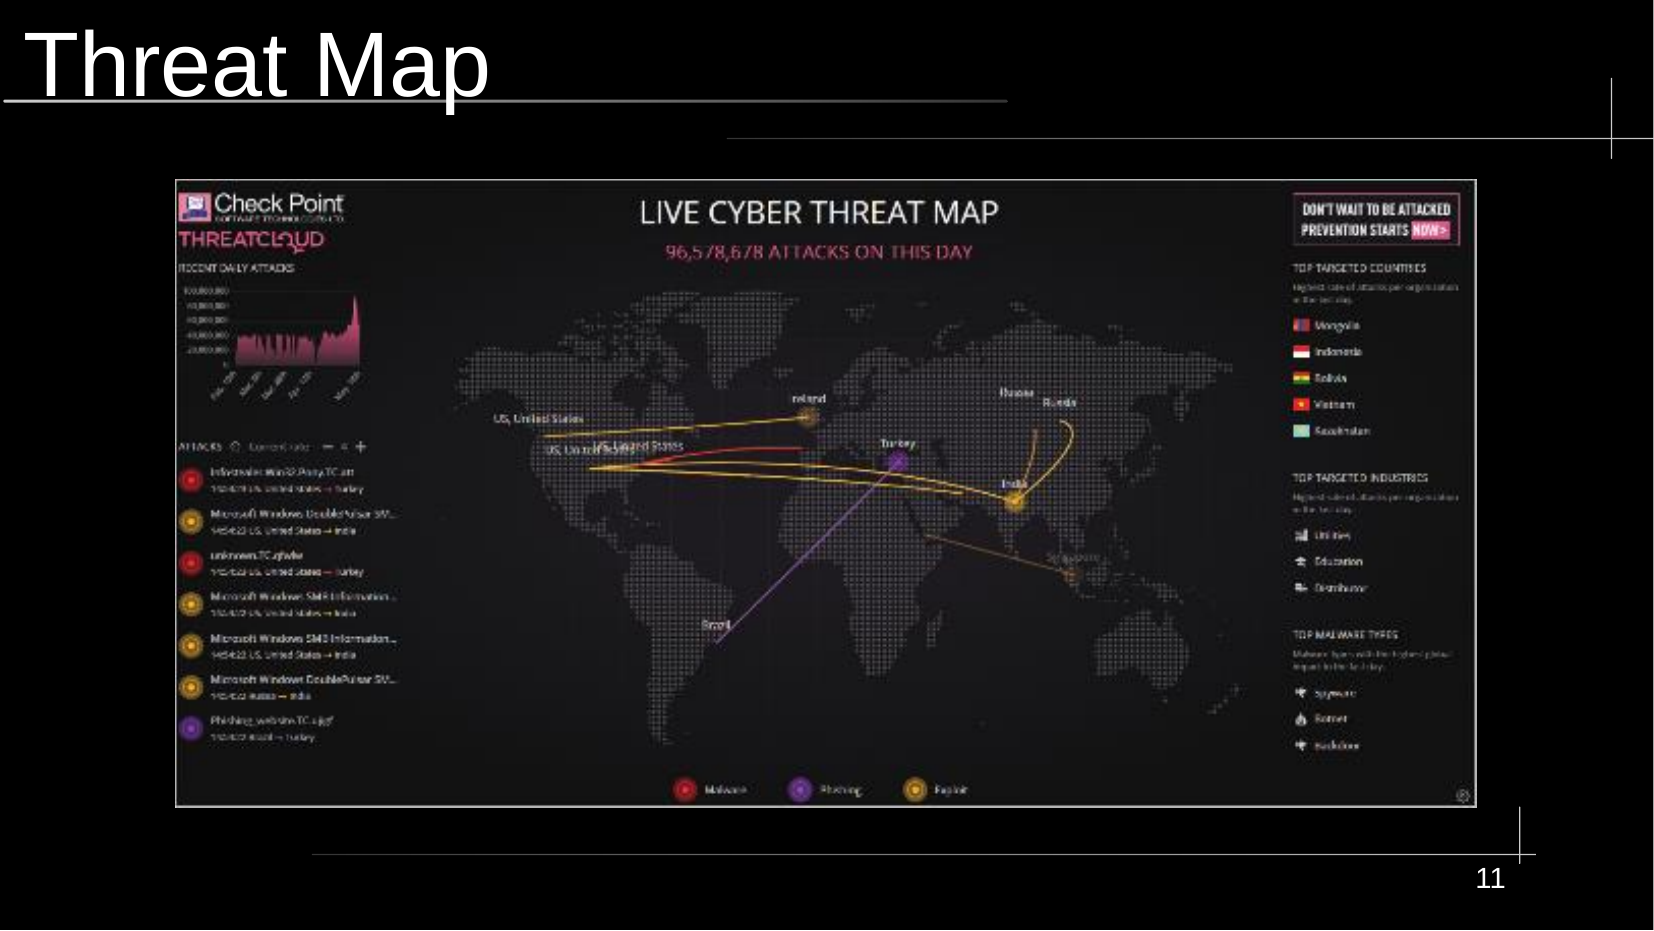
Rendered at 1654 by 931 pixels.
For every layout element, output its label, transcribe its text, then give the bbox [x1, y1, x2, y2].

picture [175, 179, 1477, 808]
title Threat Map [23, 11, 1589, 119]
